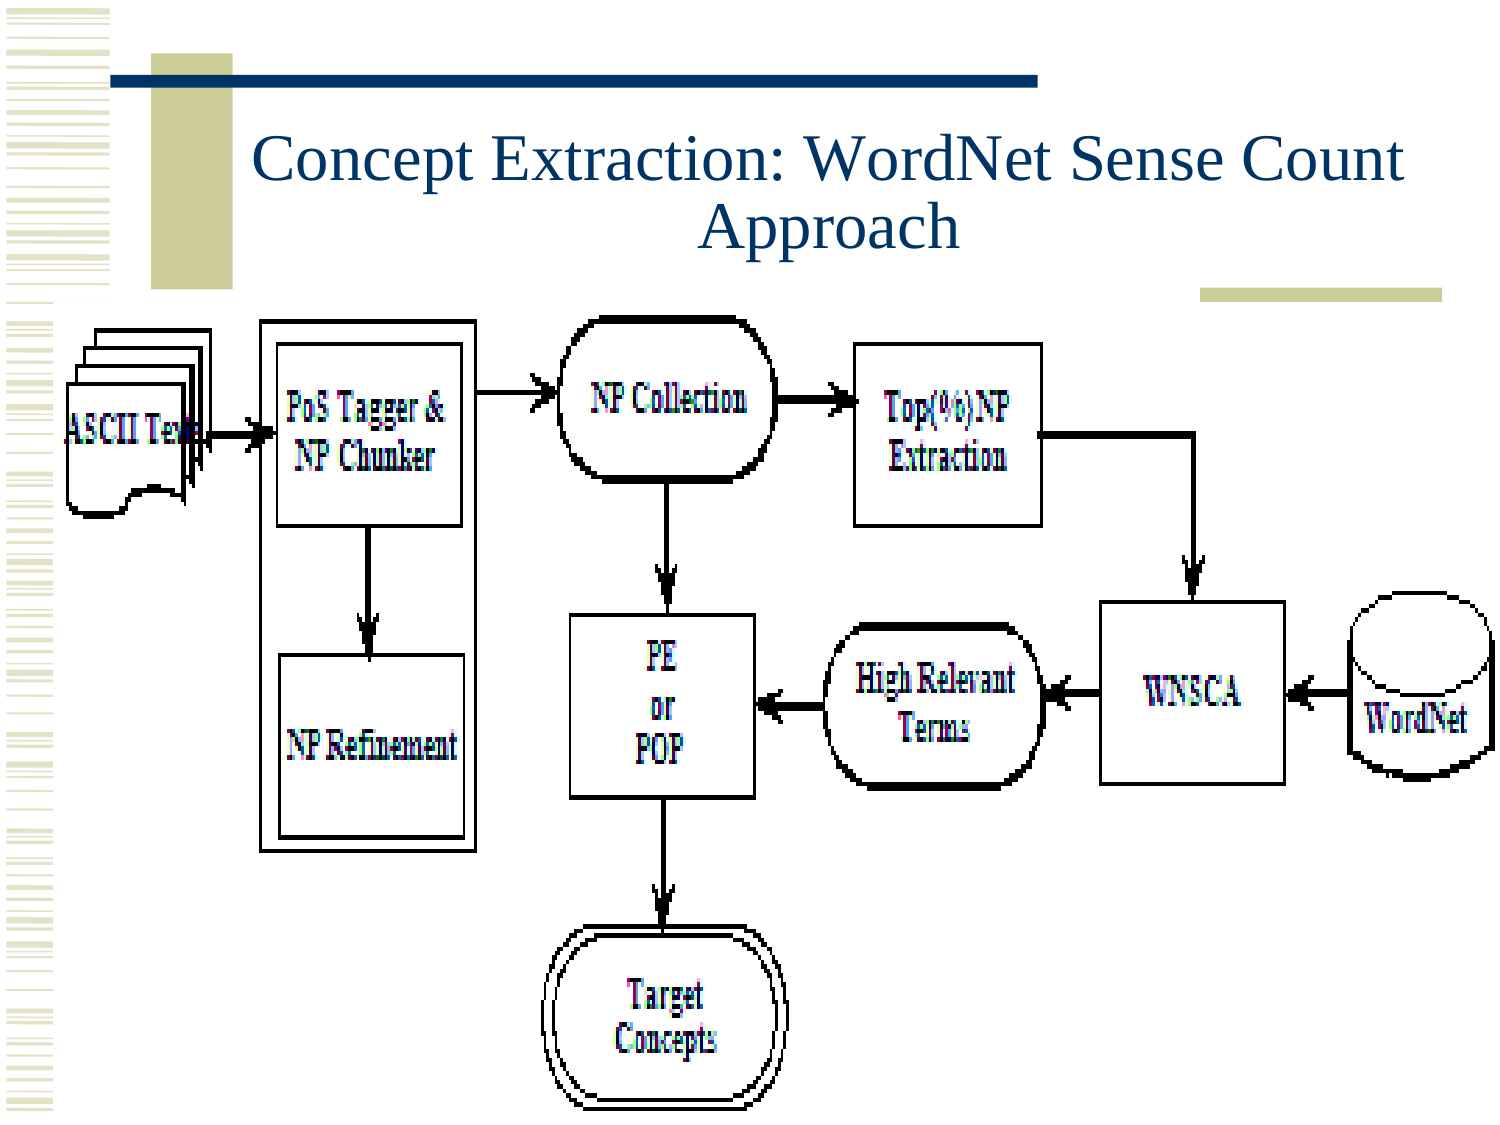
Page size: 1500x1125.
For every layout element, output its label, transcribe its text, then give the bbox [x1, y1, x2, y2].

picture [53, 302, 1500, 1125]
title Concept Extraction: WordNet Sense Count Approach [224, 86, 1434, 301]
